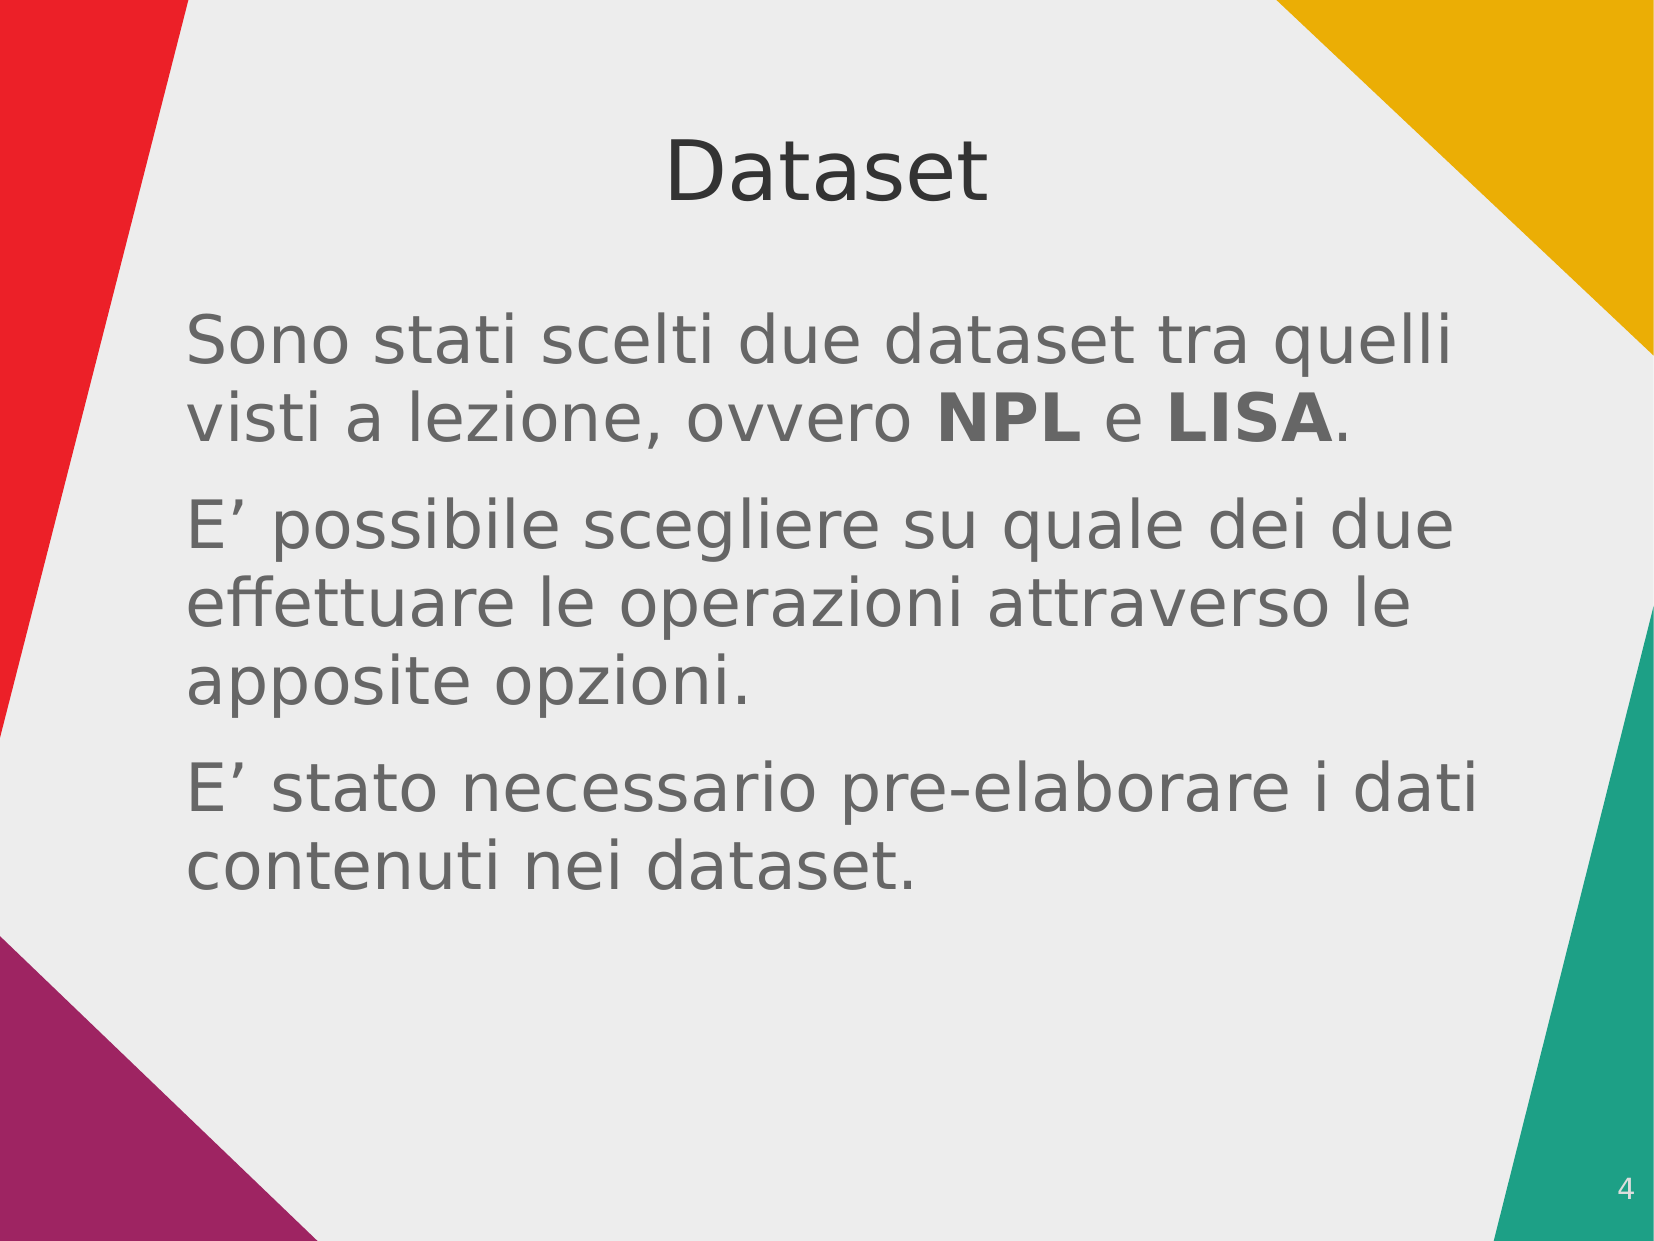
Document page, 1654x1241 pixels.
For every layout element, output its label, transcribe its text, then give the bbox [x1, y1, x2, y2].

title Dataset [114, 73, 1539, 271]
list Sono stati scelti due dataset tra quelli visti a lezione, ovvero NPL e LISA. E’ possibile scegliere su quale dei due effettuare le operazioni attraverso le apposite opzioni. E’ stato necessario pre-elaborare i dati contenuti nei dataset. [114, 302, 1539, 1033]
